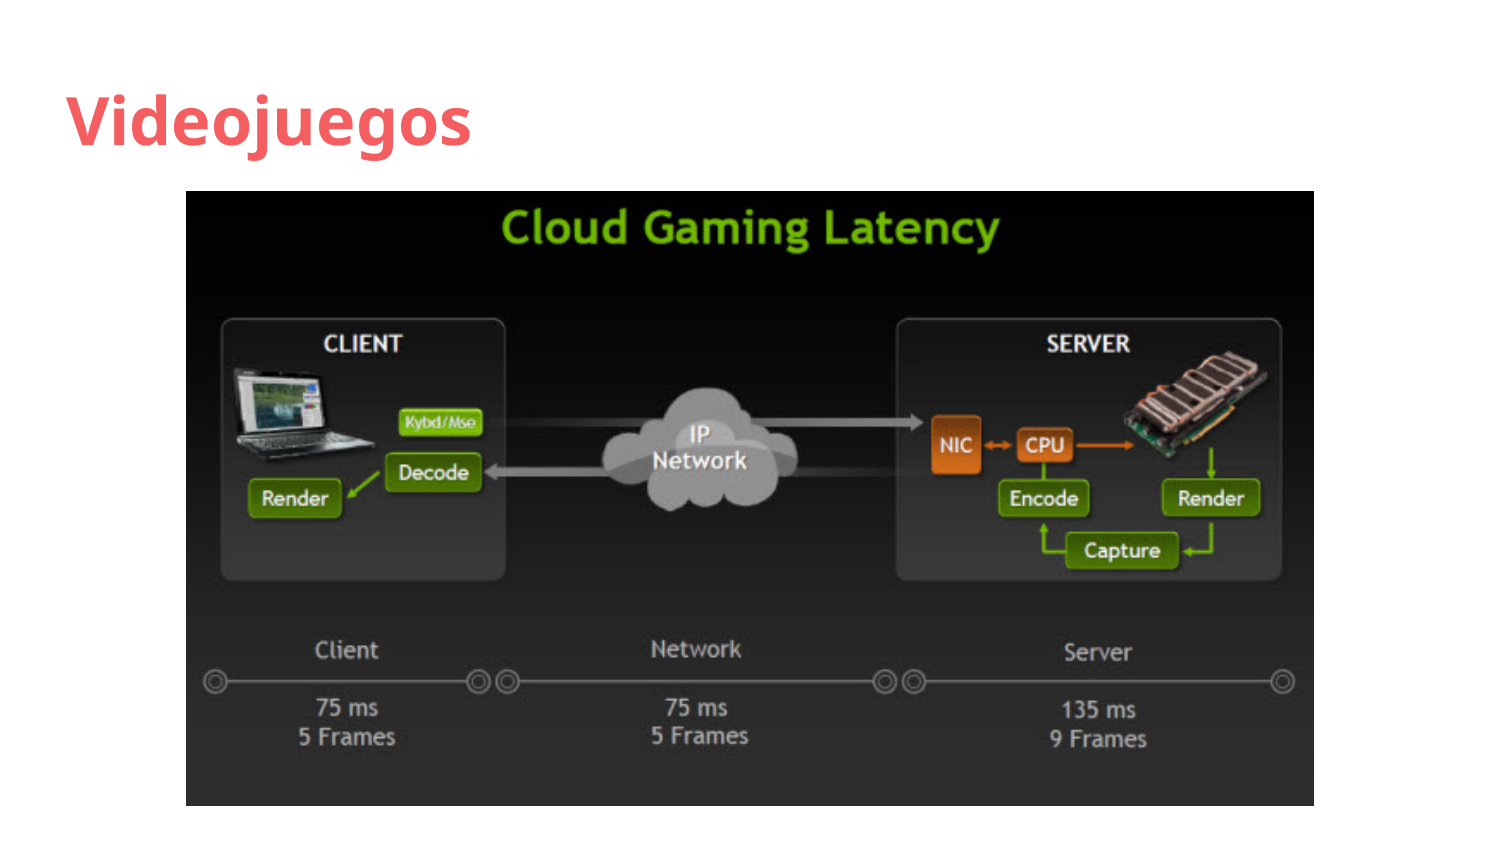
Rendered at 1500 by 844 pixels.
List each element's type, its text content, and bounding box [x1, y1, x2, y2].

title Videojuegos [51, 64, 1449, 167]
picture [186, 191, 1314, 806]
